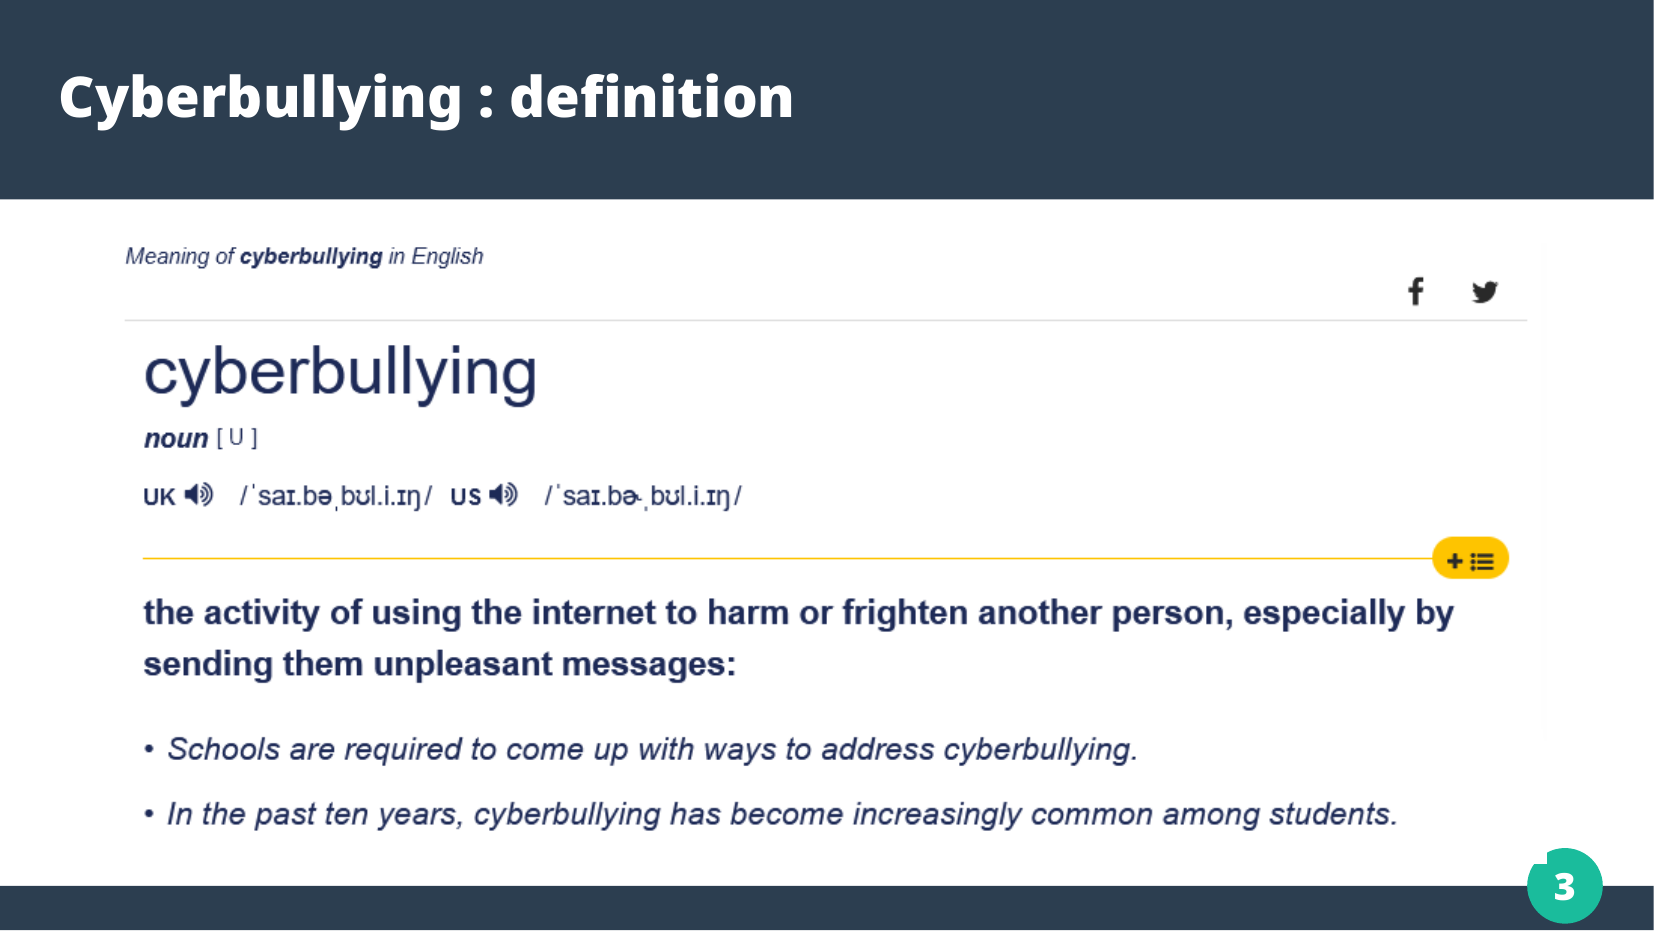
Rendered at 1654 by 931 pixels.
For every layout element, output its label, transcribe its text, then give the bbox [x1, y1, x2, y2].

title Cyberbullying : definition [59, 37, 1595, 156]
picture [107, 243, 1547, 864]
